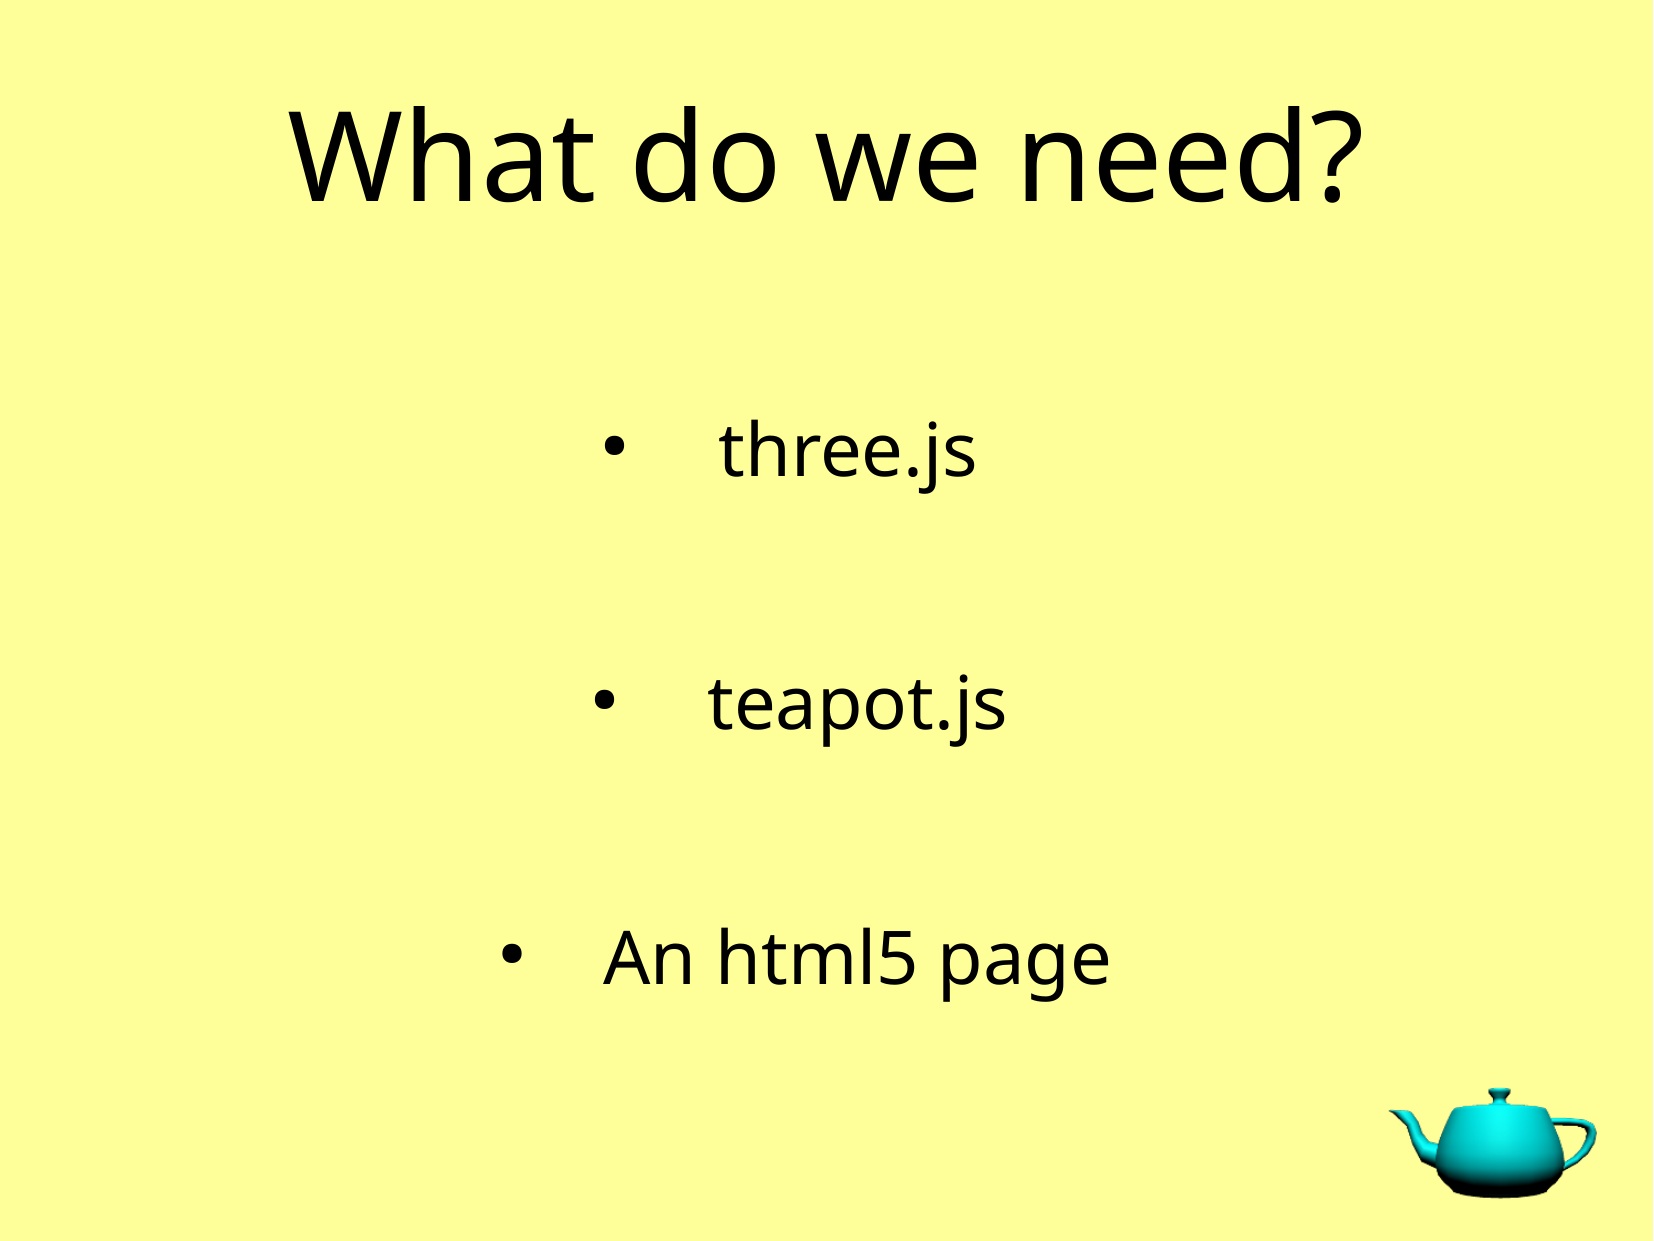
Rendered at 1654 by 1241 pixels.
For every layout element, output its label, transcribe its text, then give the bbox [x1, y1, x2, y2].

picture [1387, 1085, 1599, 1201]
title What do we need? [82, 56, 1571, 250]
list three.js teapot.js An html5 page [82, 290, 1571, 1010]
